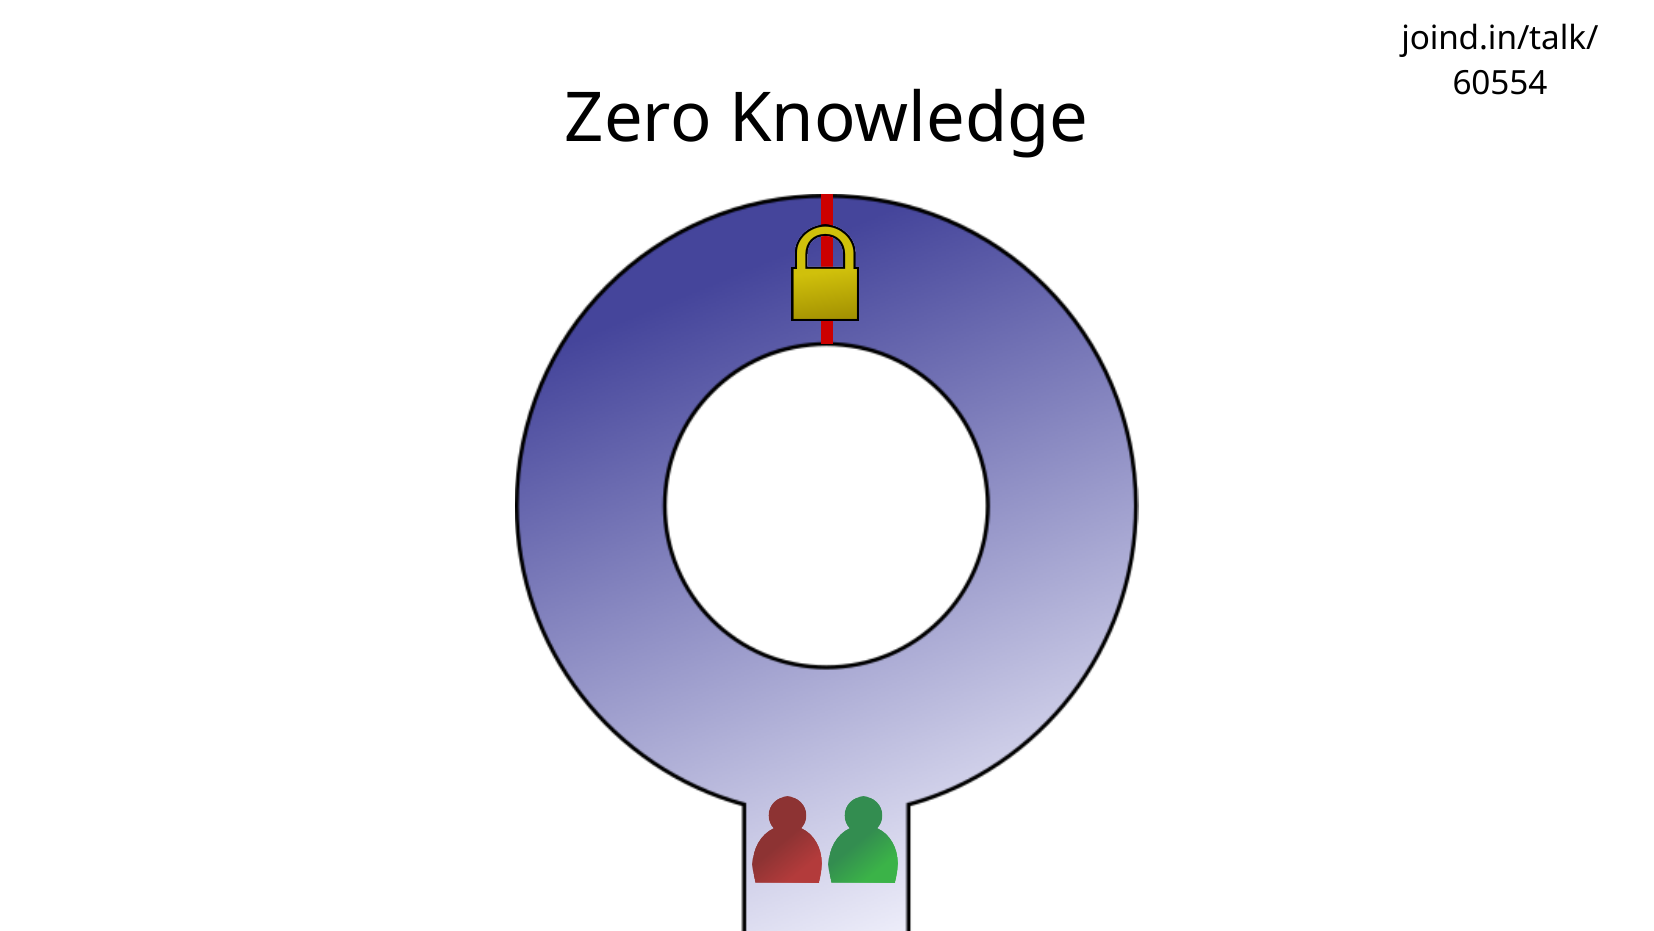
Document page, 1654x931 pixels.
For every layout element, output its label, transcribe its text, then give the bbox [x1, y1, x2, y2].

title Zero Knowledge [82, 37, 1571, 193]
picture [515, 194, 1139, 931]
